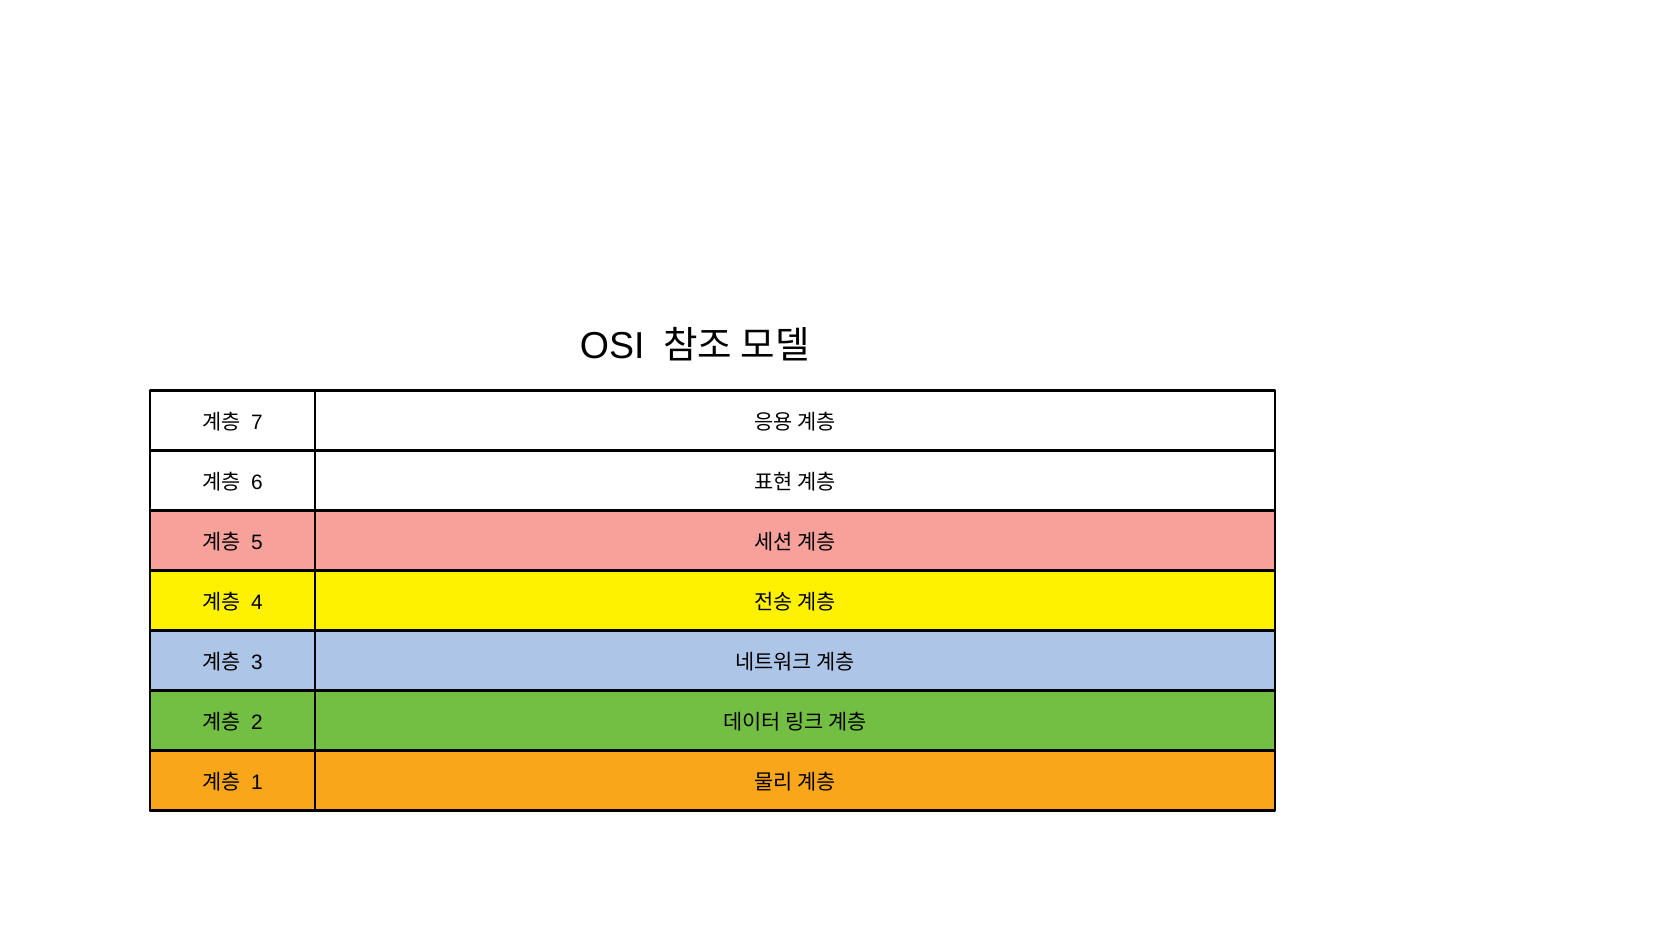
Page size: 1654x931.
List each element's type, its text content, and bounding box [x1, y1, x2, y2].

text_box 계층 4 [150, 571, 315, 630]
text_box 네트워크 계층 [315, 631, 1276, 691]
text_box OSI 참조 모델 [565, 307, 826, 377]
text_box 계층 6 [150, 451, 315, 511]
text_box 세션 계층 [315, 511, 1276, 571]
text_box 계층 2 [150, 691, 315, 751]
text_box 물리 계층 [315, 751, 1276, 811]
text_box 데이터 링크 계층 [315, 691, 1276, 751]
text_box 계층 3 [150, 630, 315, 691]
text_box 계층 1 [150, 751, 315, 811]
text_box 표현 계층 [315, 451, 1276, 511]
text_box 계층 5 [150, 511, 315, 571]
text_box 계층 7 [150, 390, 315, 451]
text_box 응용 계층 [315, 390, 1276, 451]
text_box 전송 계층 [315, 571, 1276, 631]
